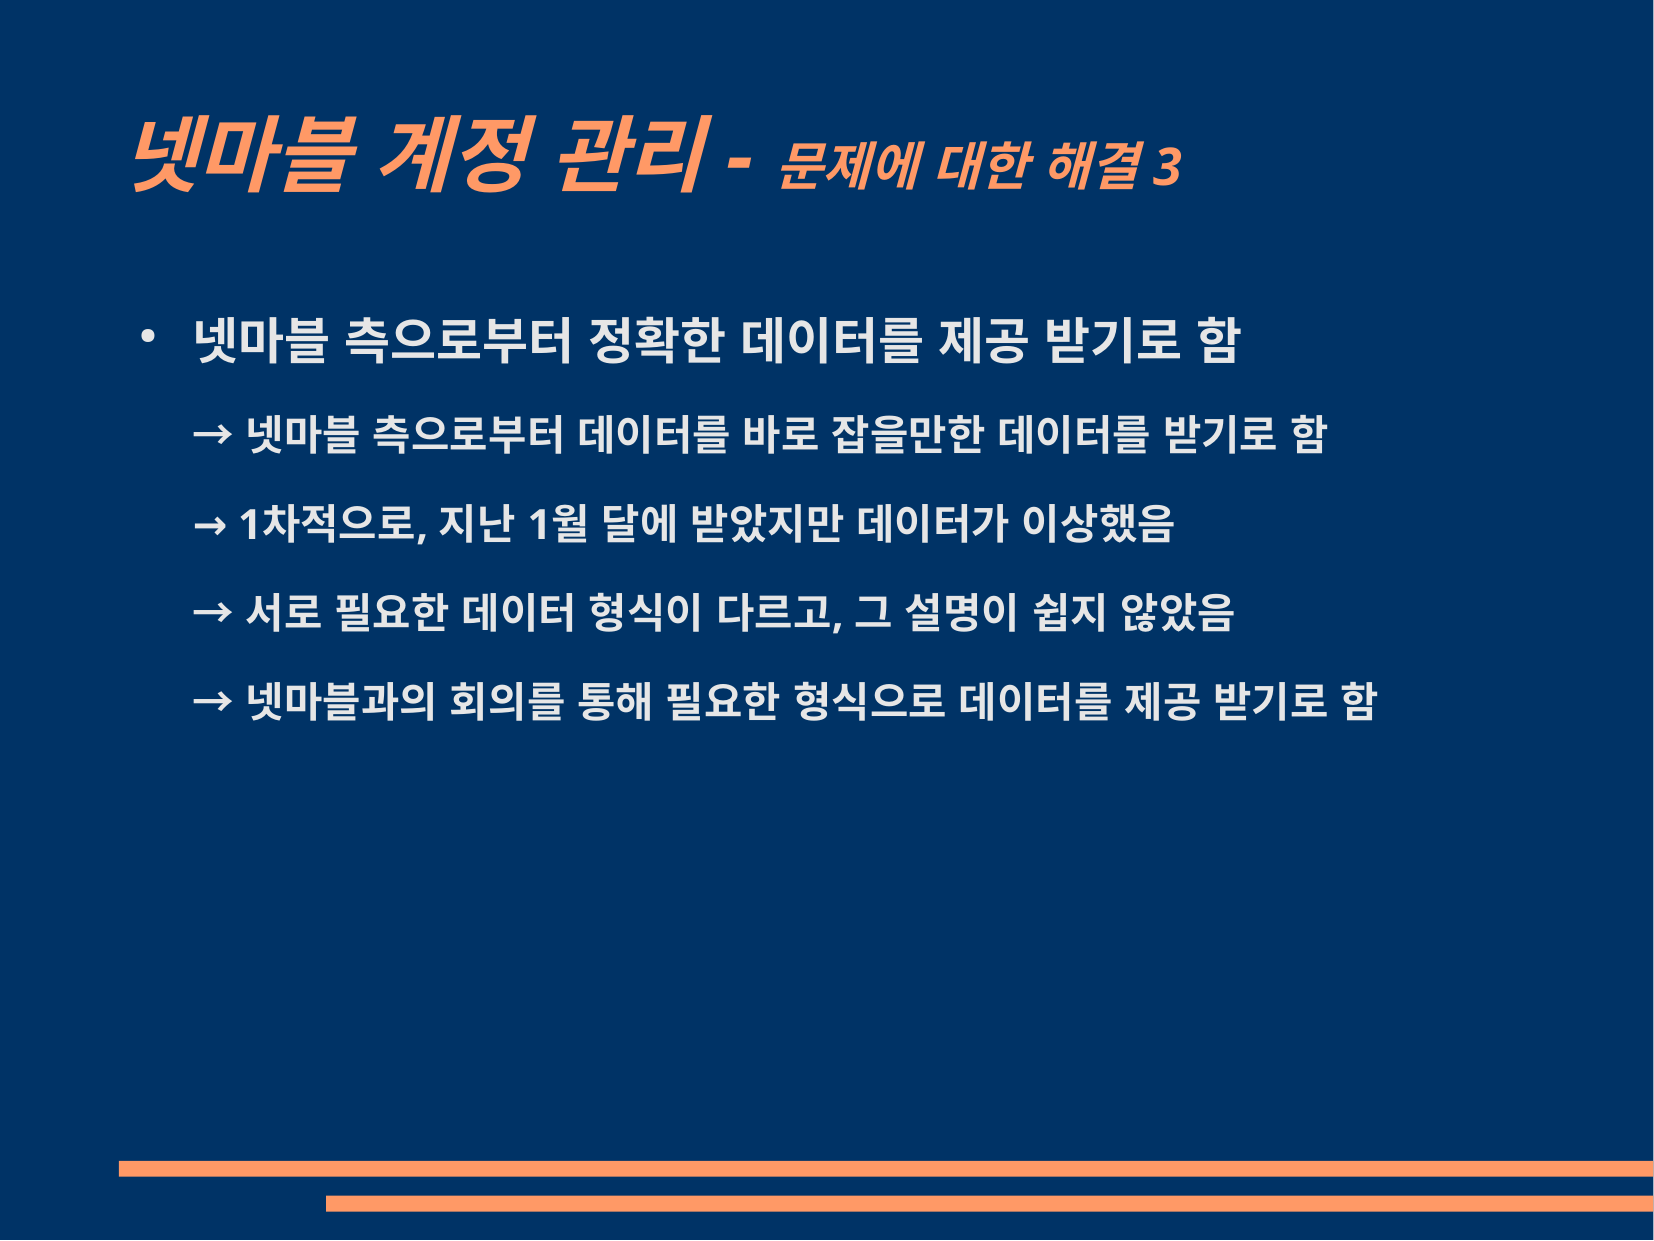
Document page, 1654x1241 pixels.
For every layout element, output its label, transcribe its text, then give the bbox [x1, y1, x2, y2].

list 넷마블 측으로부터 정확한 데이터를 제공 받기로 함 → 넷마블 측으로부터 데이터를 바로 잡을만한 데이터를 받기로 함 → 1차적으로, 지난 1월 달에 받았지만 데이터가 이상했음 → 서로 필요한 데이터 형식이 다르고, 그 설명이 쉽지 않았음 → 넷마블과의 회의를 통해 필요한 형식으로 데이터를 제공 받기로 함 [121, 301, 1561, 1112]
title 넷마블 계정 관리 - 문제에 대한 해결 3 [121, 46, 1534, 254]
